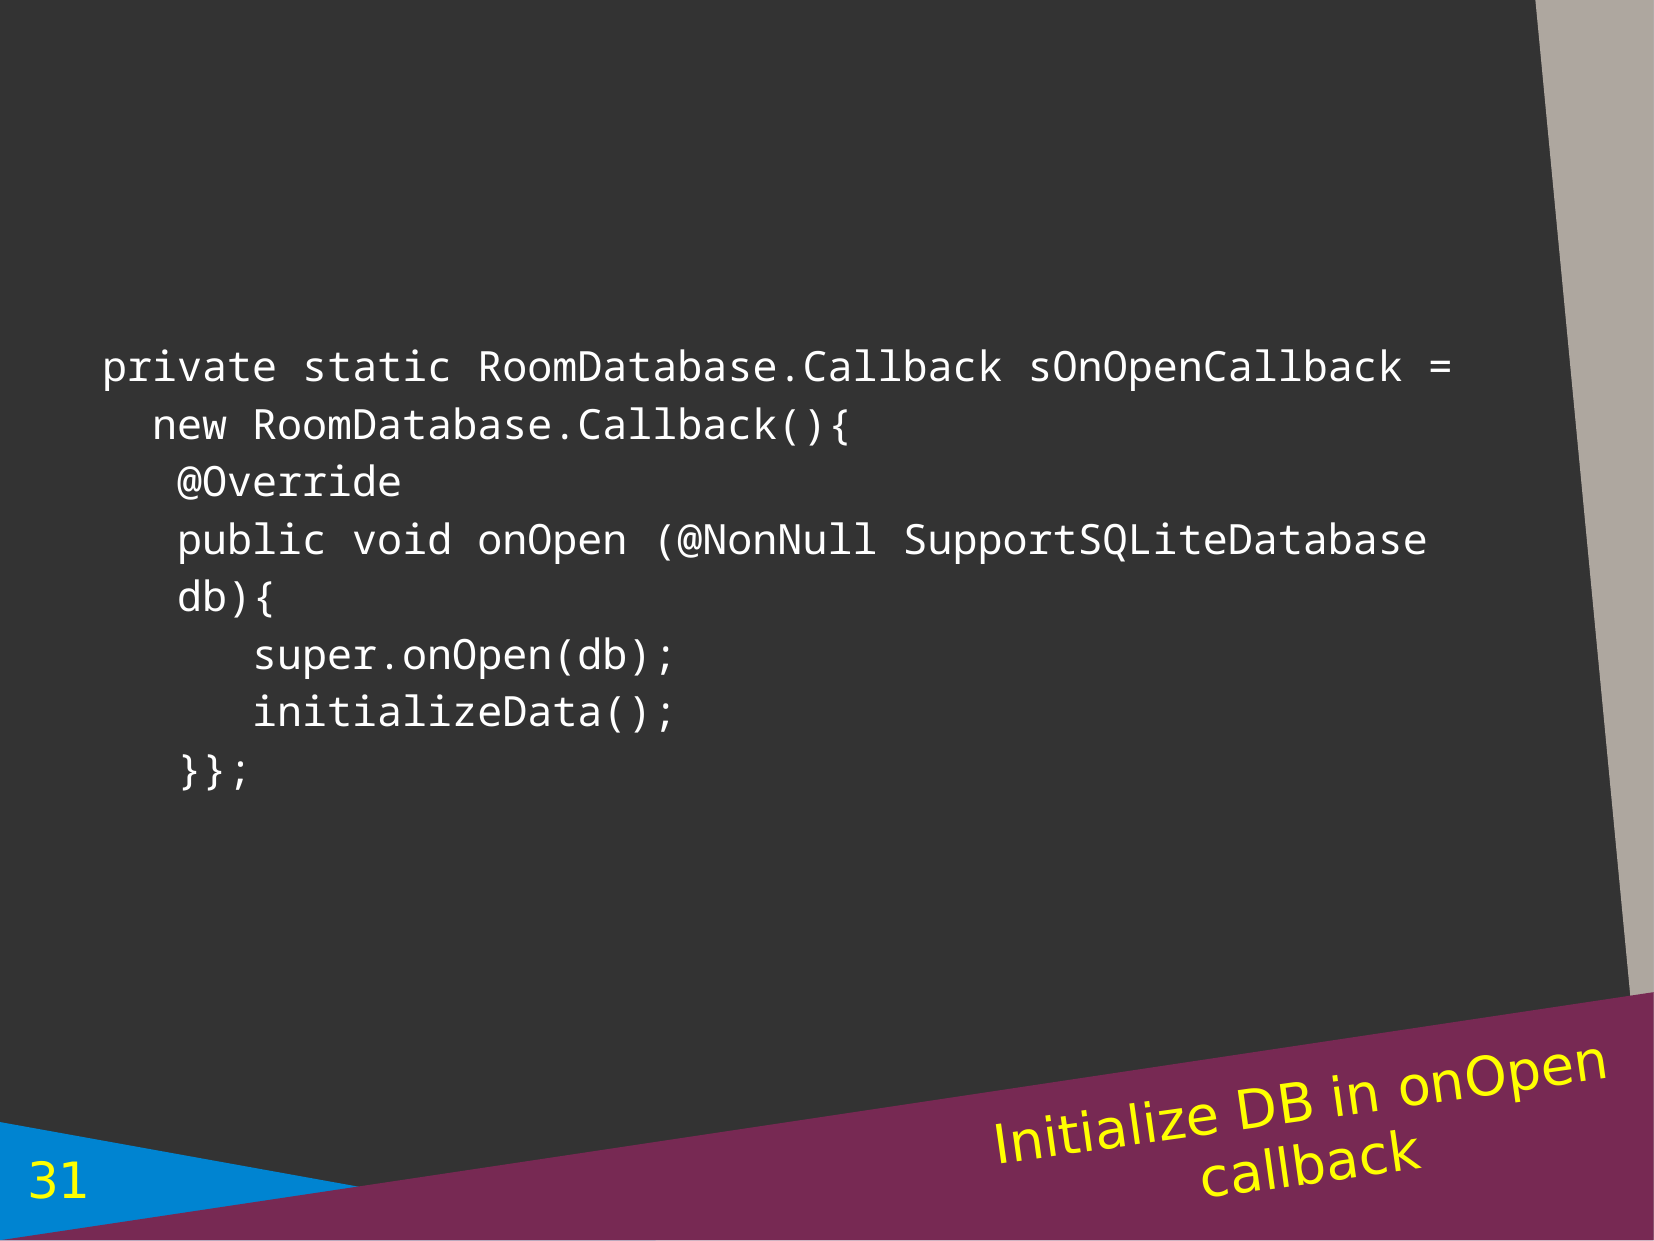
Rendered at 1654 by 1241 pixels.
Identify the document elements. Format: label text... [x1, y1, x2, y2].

title Initialize DB in onOpen callback [956, 995, 1654, 1241]
list private static RoomDatabase.Callback sOnOpenCallback = new RoomDatabase.Callback(){ @Override public void onOpen (@NonNull SupportSQLiteDatabase db){ super.onOpen(db); initializeData(); }}; [87, 317, 1485, 865]
